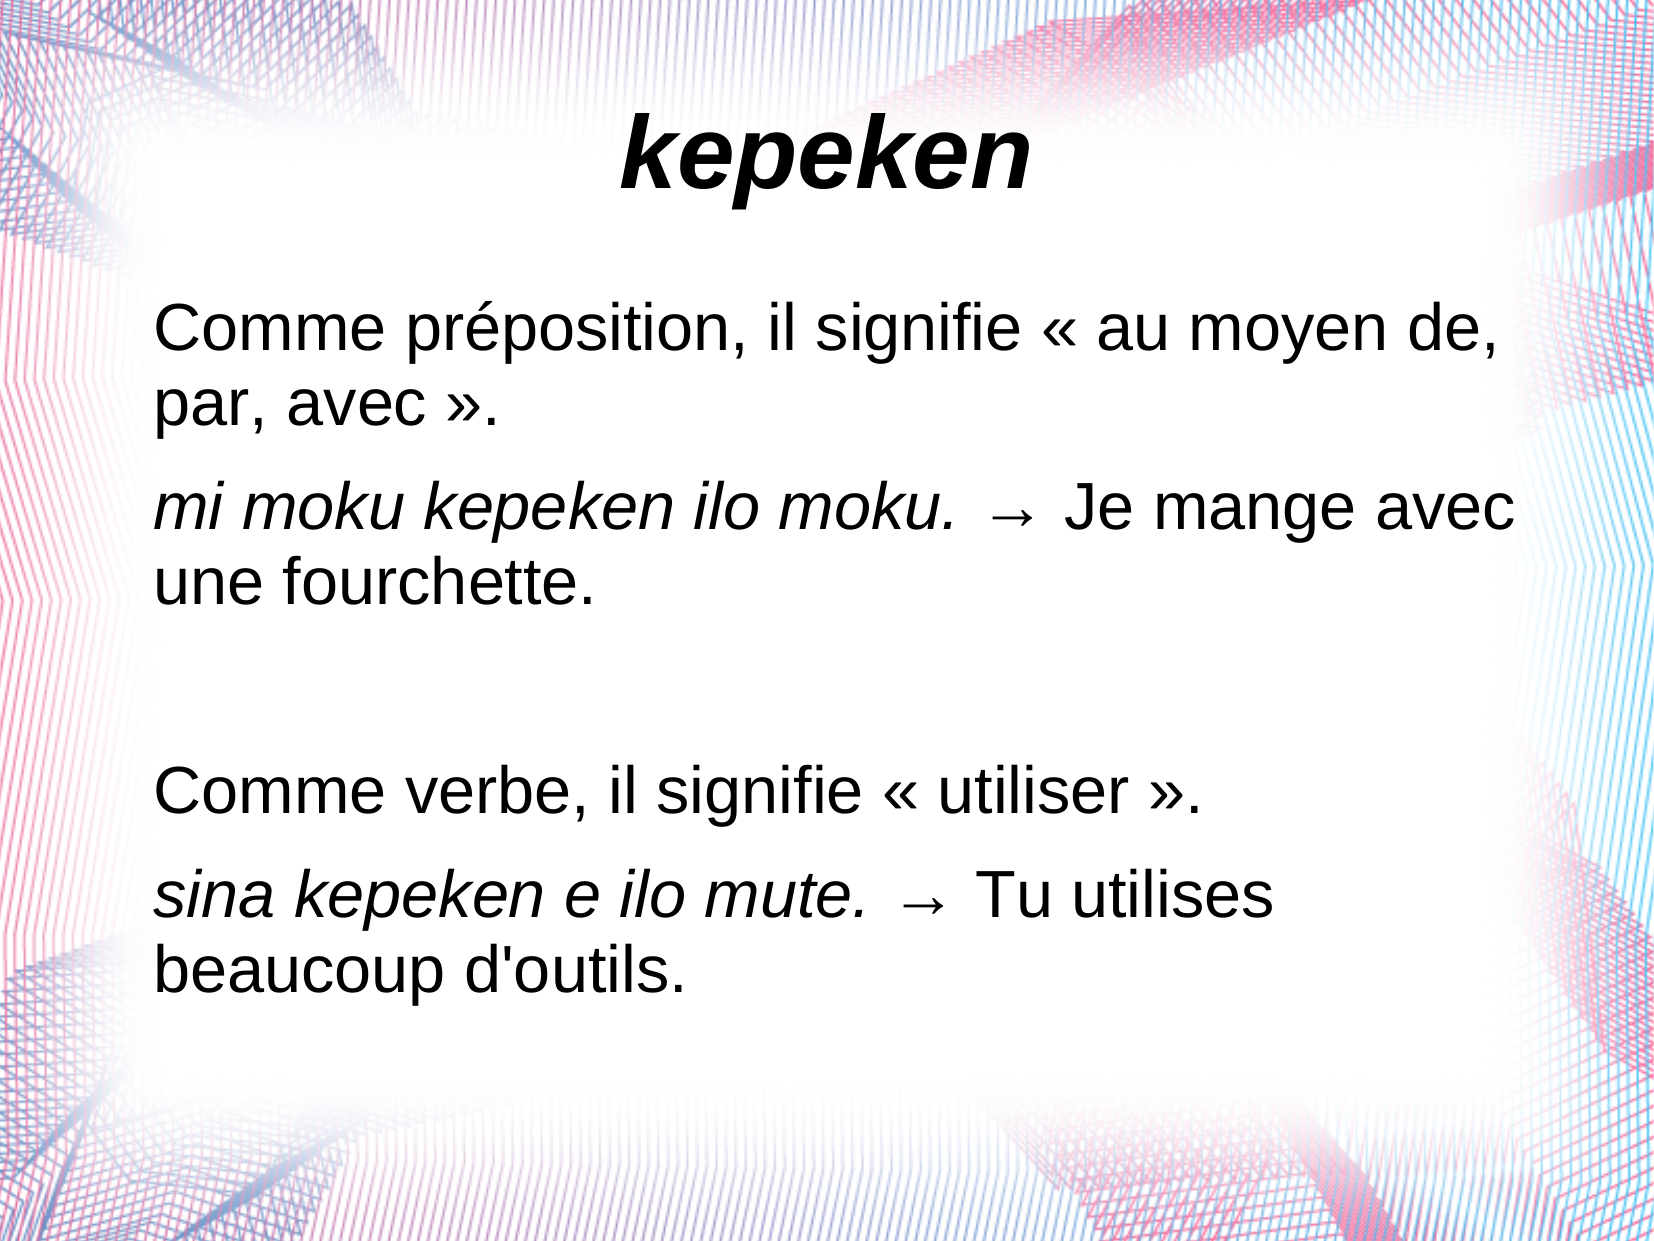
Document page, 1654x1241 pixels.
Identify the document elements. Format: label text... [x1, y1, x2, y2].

title kepeken [82, 49, 1571, 257]
list Comme préposition, il signifie « au moyen de, par, avec ». mi moku kepeken ilo moku. → Je mange avec une fourchette. Comme verbe, il signifie « utiliser ». sina kepeken e ilo mute. → Tu utilises beaucoup d'outils. [82, 290, 1571, 1010]
picture [0, 0, 1654, 1241]
